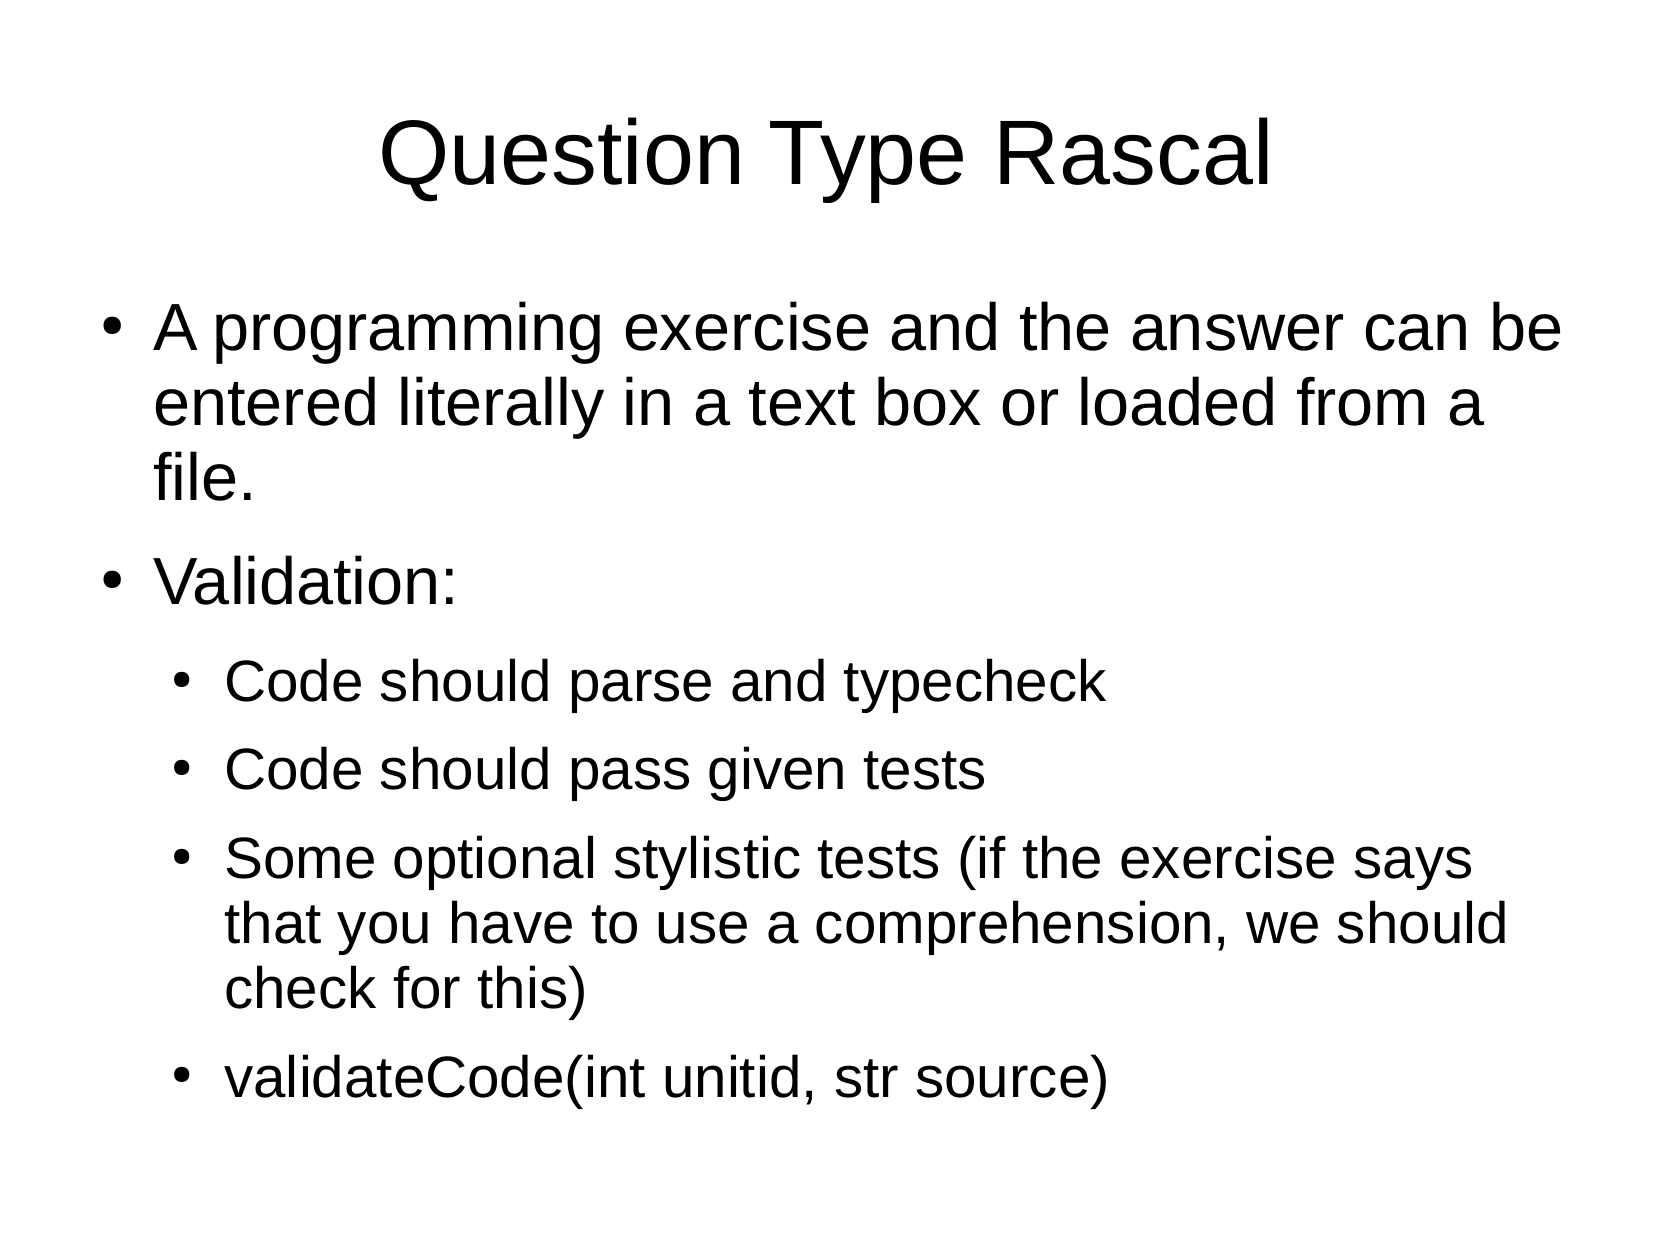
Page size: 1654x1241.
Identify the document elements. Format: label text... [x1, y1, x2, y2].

list A programming exercise and the answer can be entered literally in a text box or loaded from a file. Validation: Code should parse and typecheck Code should pass given tests Some optional stylistic tests (if the exercise says that you have to use a comprehension, we should check for this) validateCode(int unitid, str source) [82, 290, 1571, 1108]
title Question Type Rascal [82, 56, 1571, 250]
